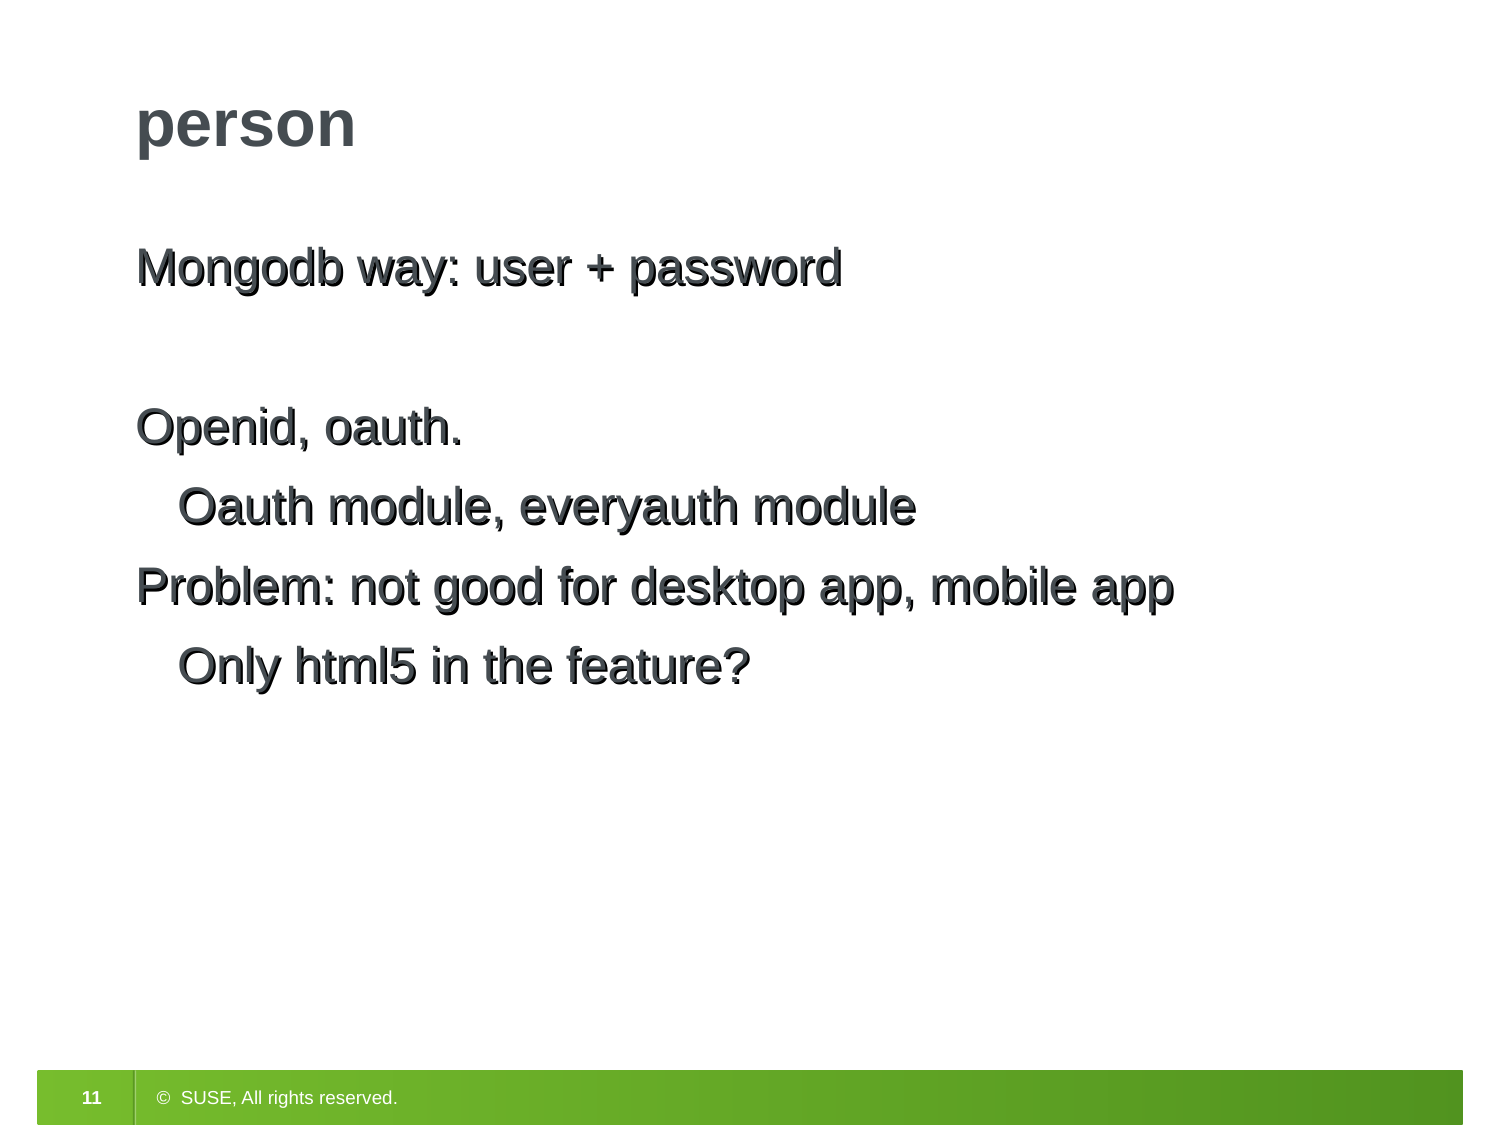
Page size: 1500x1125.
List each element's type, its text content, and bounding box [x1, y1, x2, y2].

title person [135, 41, 1372, 204]
list Mongodb way: user + password Openid, oauth. Oauth module, everyauth module Problem: not good for desktop app, mobile app Only html5 in the feature? [135, 238, 1372, 982]
